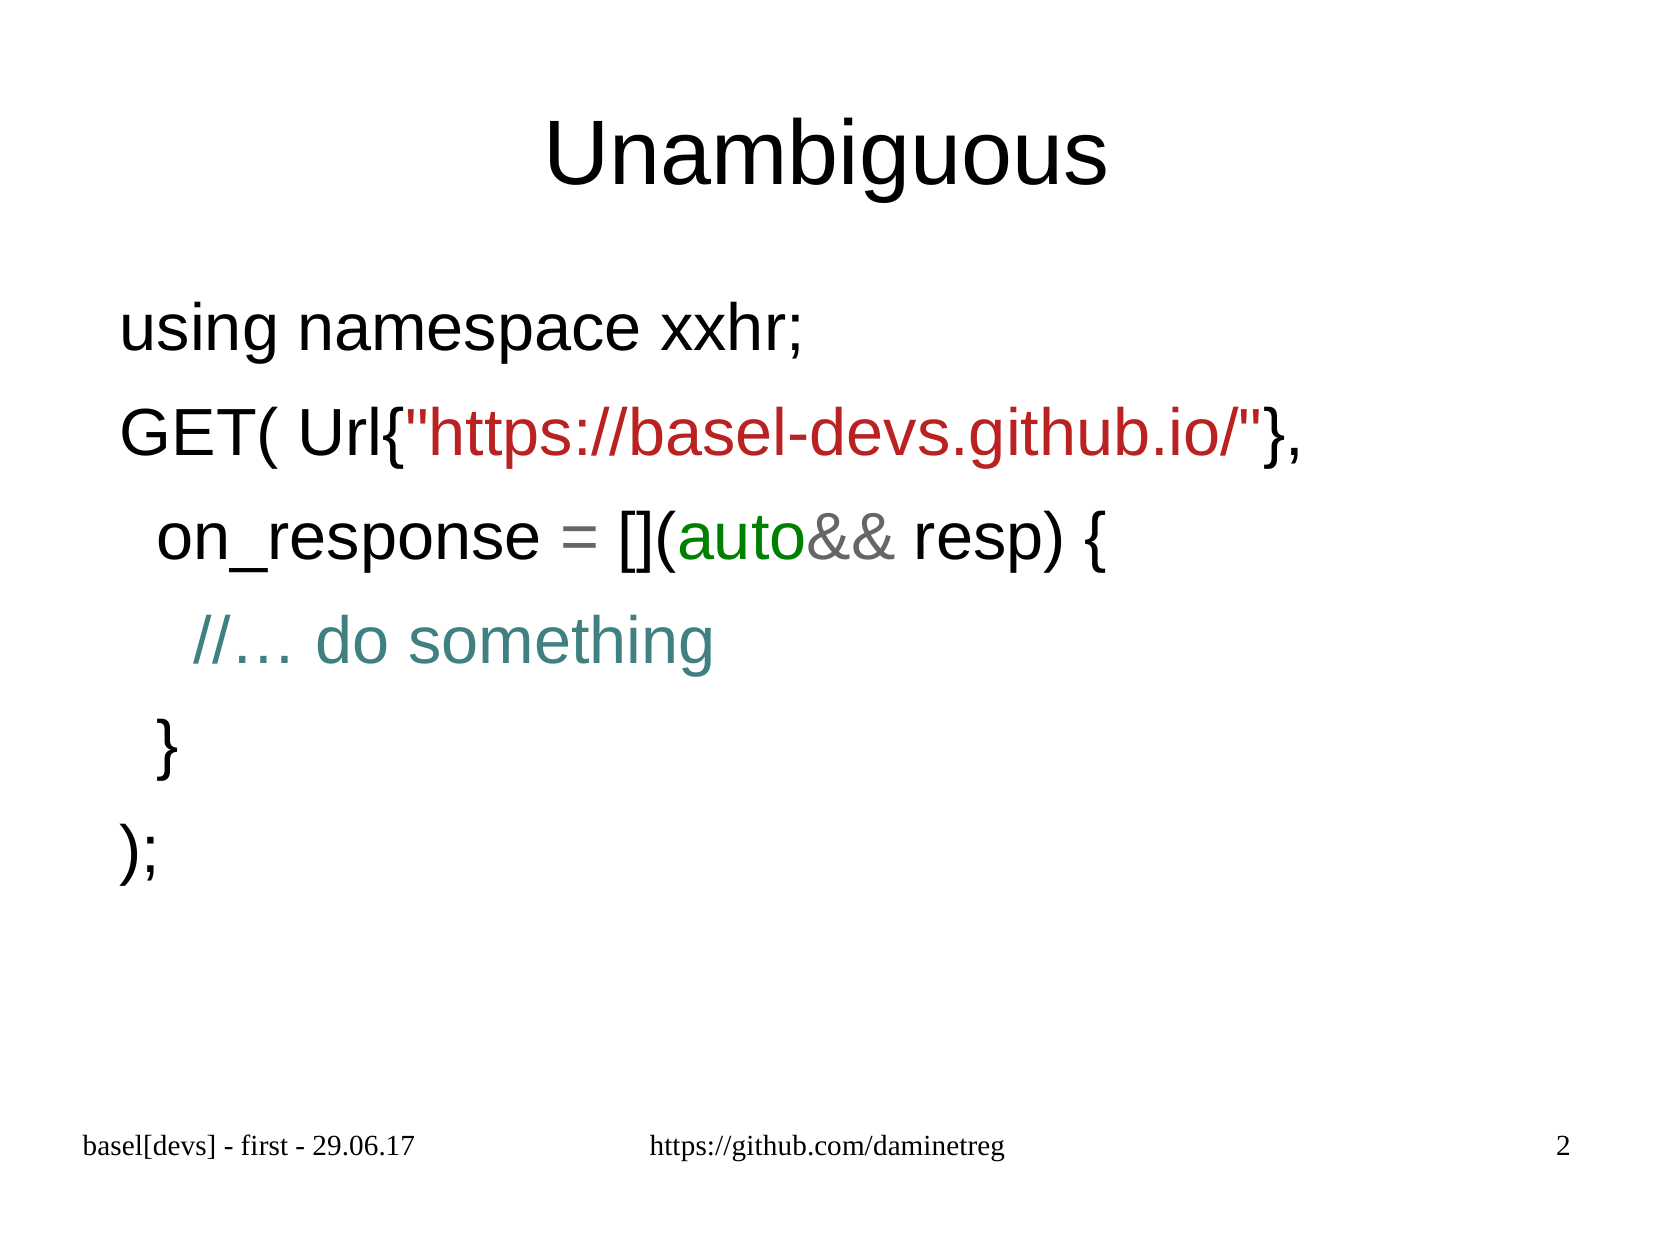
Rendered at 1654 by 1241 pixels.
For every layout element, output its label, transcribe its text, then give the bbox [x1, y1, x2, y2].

title Unambiguous [82, 49, 1571, 257]
list using namespace xxhr; GET( Url{"https://basel-devs.github.io/"}, on_response = [](auto&& resp) { //… do something } ); [82, 290, 1571, 1010]
